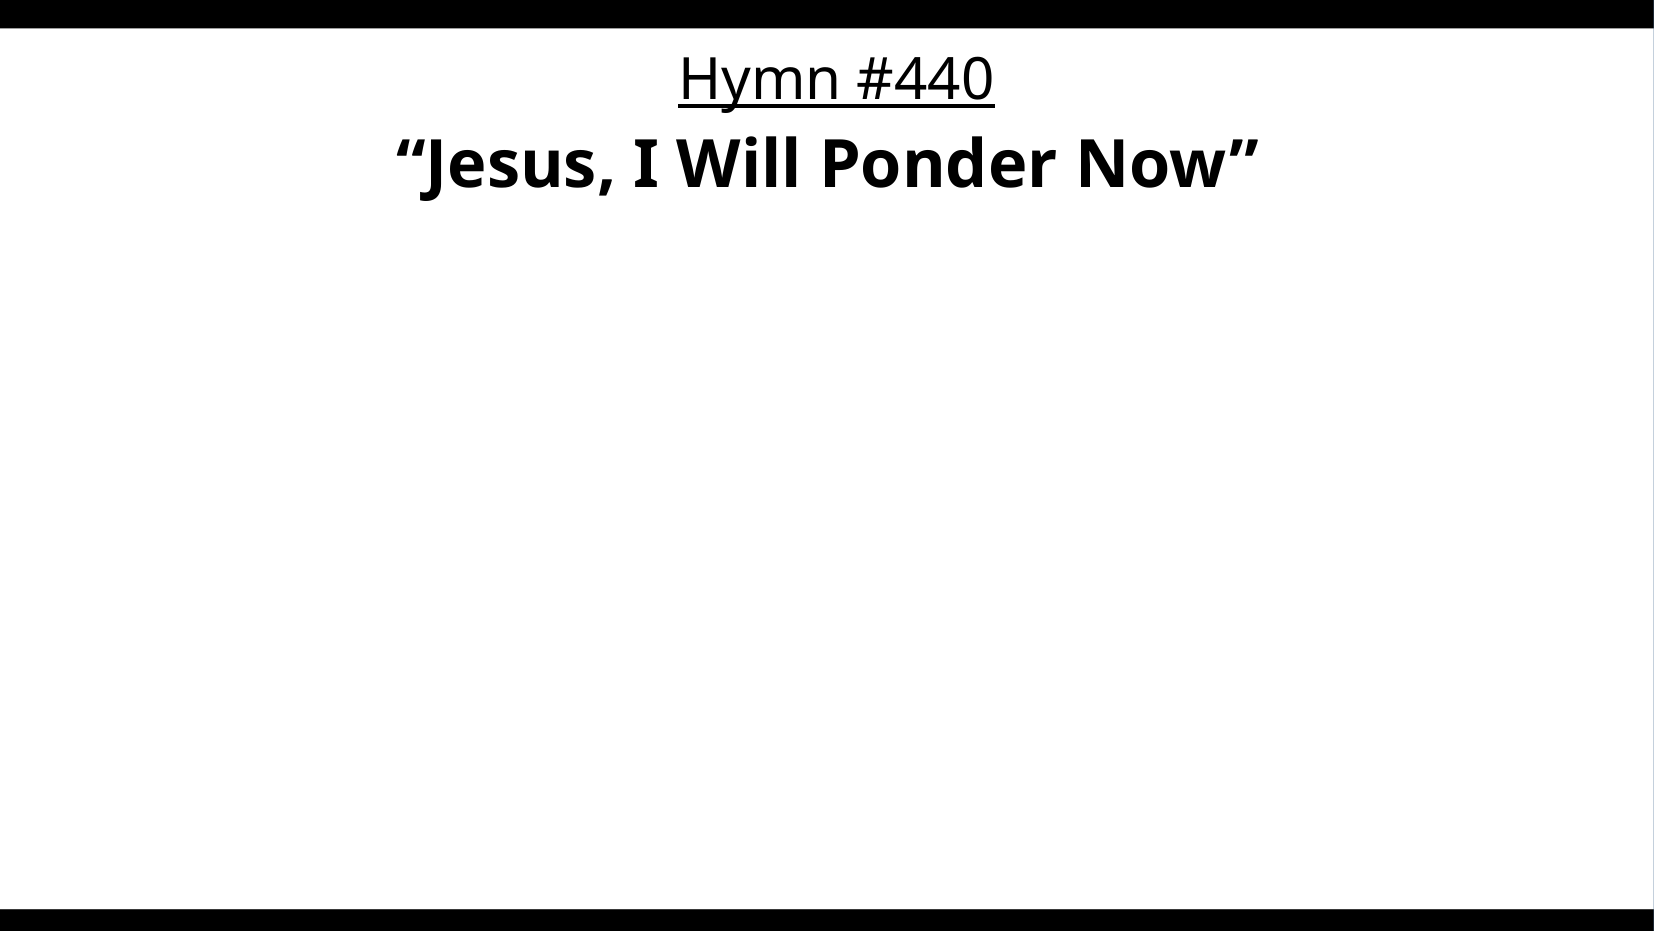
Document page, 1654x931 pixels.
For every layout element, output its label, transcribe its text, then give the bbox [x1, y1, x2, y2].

text_box Hymn #440 “Jesus, I Will Ponder Now” [78, 30, 1594, 211]
picture [0, 0, 1654, 931]
